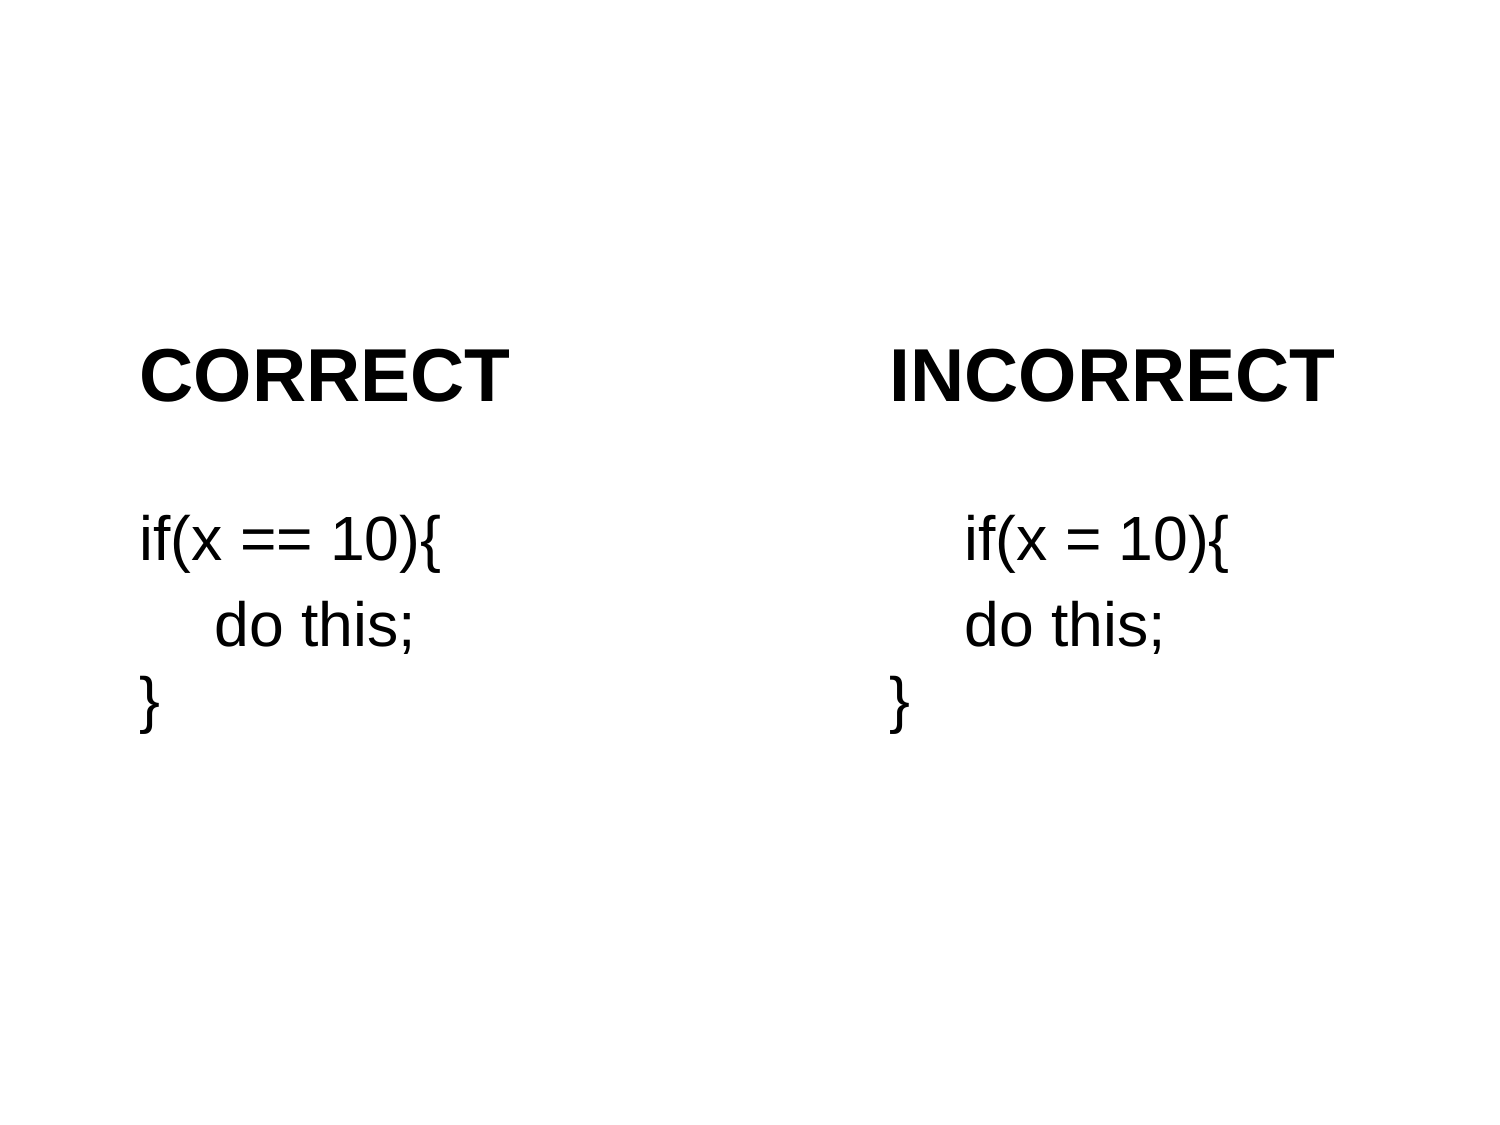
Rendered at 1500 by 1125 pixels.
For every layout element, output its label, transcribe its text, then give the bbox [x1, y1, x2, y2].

text_box CORRECT INCORRECT [125, 244, 1475, 432]
text_box if(x == 10){ if(x = 10){ do this; do this; } } [125, 471, 1475, 1125]
